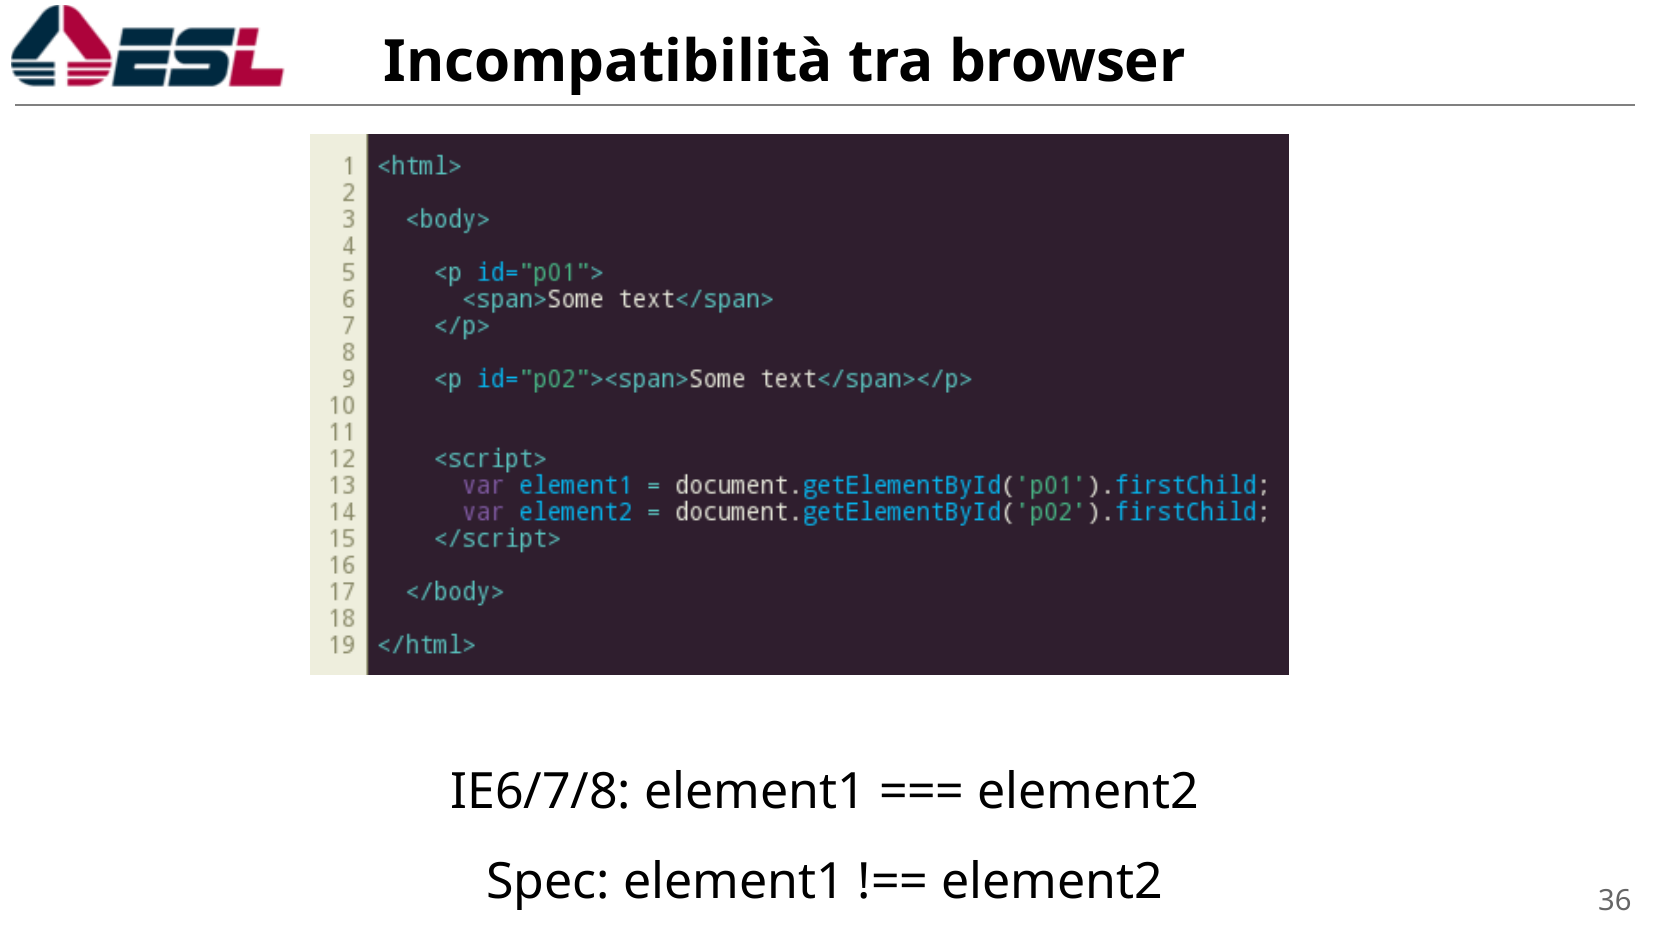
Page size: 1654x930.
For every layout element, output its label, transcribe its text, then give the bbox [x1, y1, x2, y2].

picture [310, 134, 1289, 676]
picture [11, 5, 288, 90]
title Incompatibilità tra browser [335, 0, 1653, 103]
list IE6/7/8: element1 === element2 Spec: element1 !== element2 [45, 755, 1606, 930]
